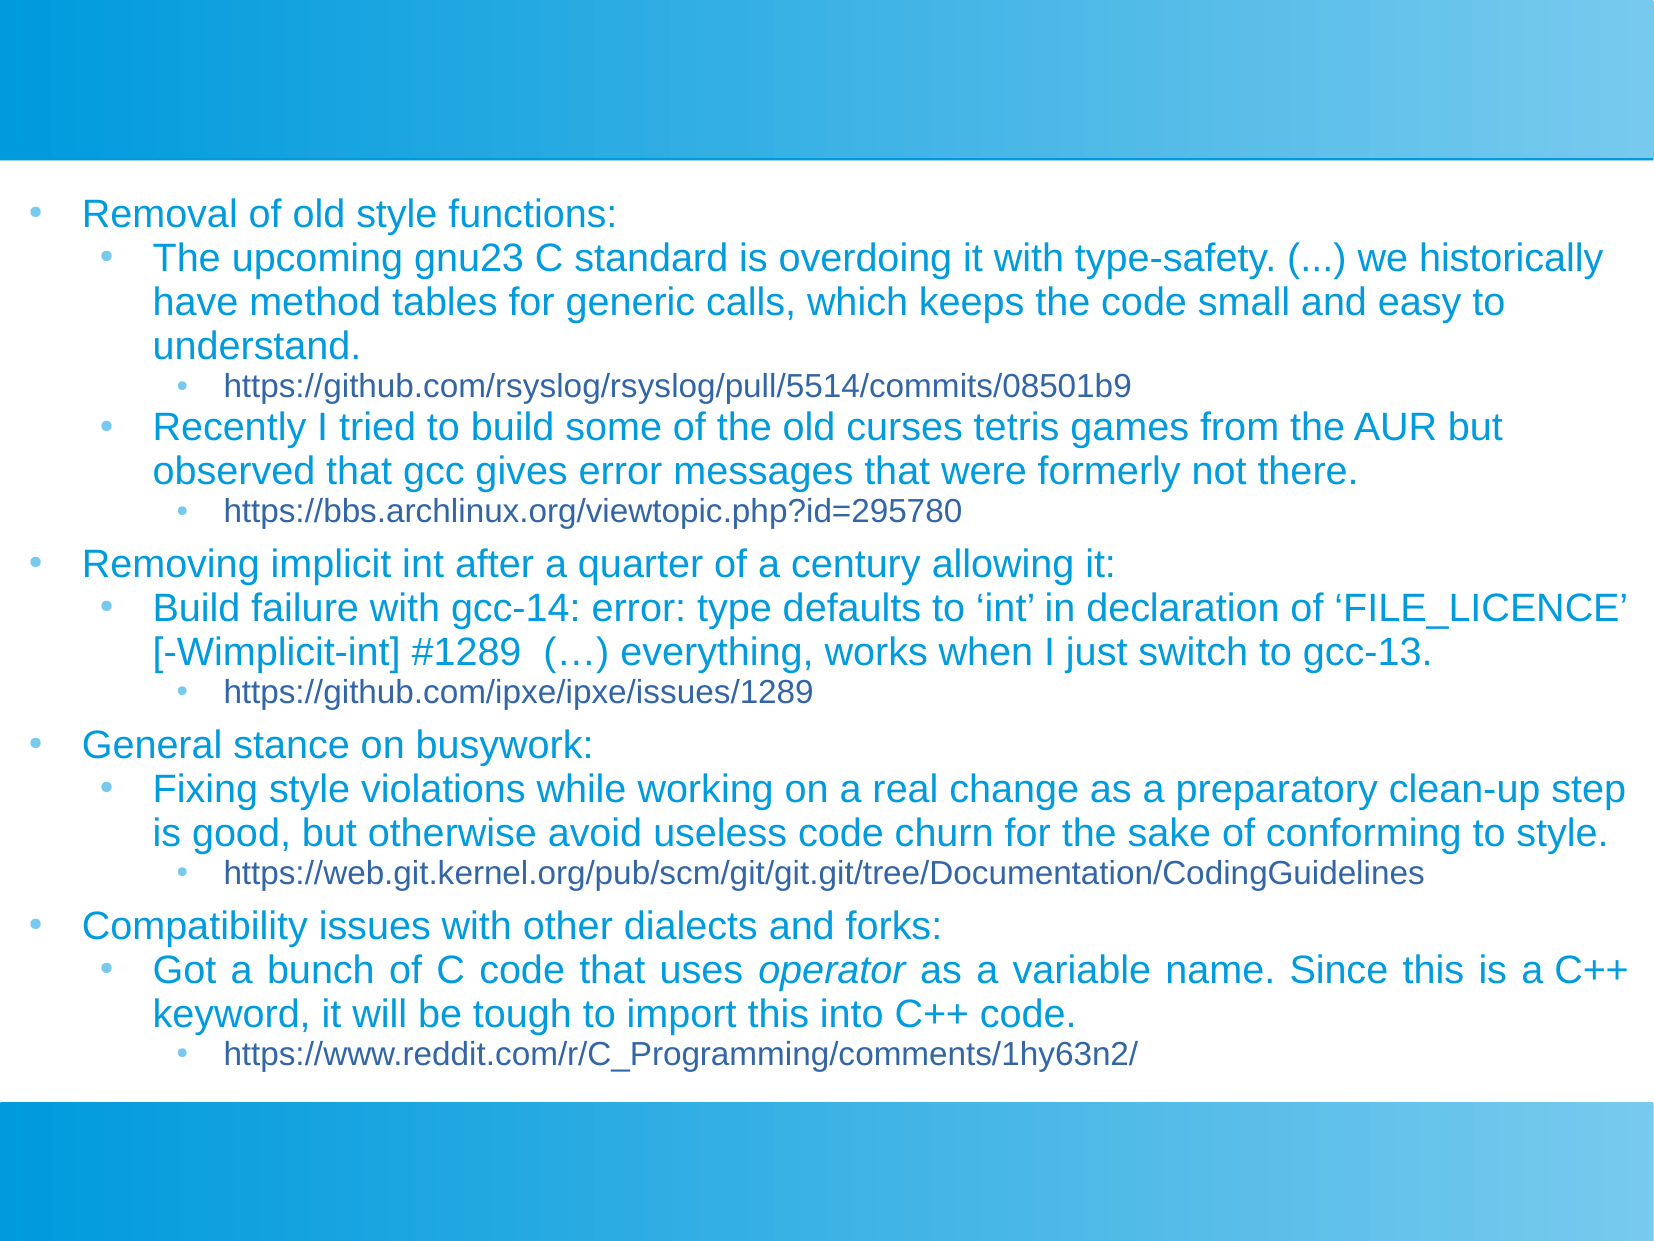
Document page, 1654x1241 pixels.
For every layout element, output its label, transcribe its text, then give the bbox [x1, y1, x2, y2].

list Removal of old style functions: The upcoming gnu23 C standard is overdoing it with type-safety. (...) we historically have method tables for generic calls, which keeps the code small and easy to understand. https://github.com/rsyslog/rsyslog/pull/5514/commits/08501b9 Recently I tried to build some of the old curses tetris games from the AUR but observed that gcc gives error messages that were formerly not there. https://bbs.archlinux.org/viewtopic.php?id=295780 Removing implicit int after a quarter of a century allowing it: Build failure with gcc-14: error: type defaults to ‘int’ in declaration of ‘FILE_LICENCE’ [-Wimplicit-int] #1289 (…) everything, works when I just switch to gcc-13. https://github.com/ipxe/ipxe/issues/1289 General stance on busywork: Fixing style violations while working on a real change as a preparatory clean-up step is good, but otherwise avoid useless code churn for the sake of conforming to style. https://web.git.kernel.org/pub/scm/git/git.git/tree/Documentation/CodingGuidelines Compatibility issues with other dialects and forks: Got a bunch of C code that uses operator as a variable name. Since this is a C++ keyword, it will be tough to import this into C++ code. https://www.reddit.com/r/C_Programming/comments/1hy63n2/ [10, 164, 1630, 1101]
